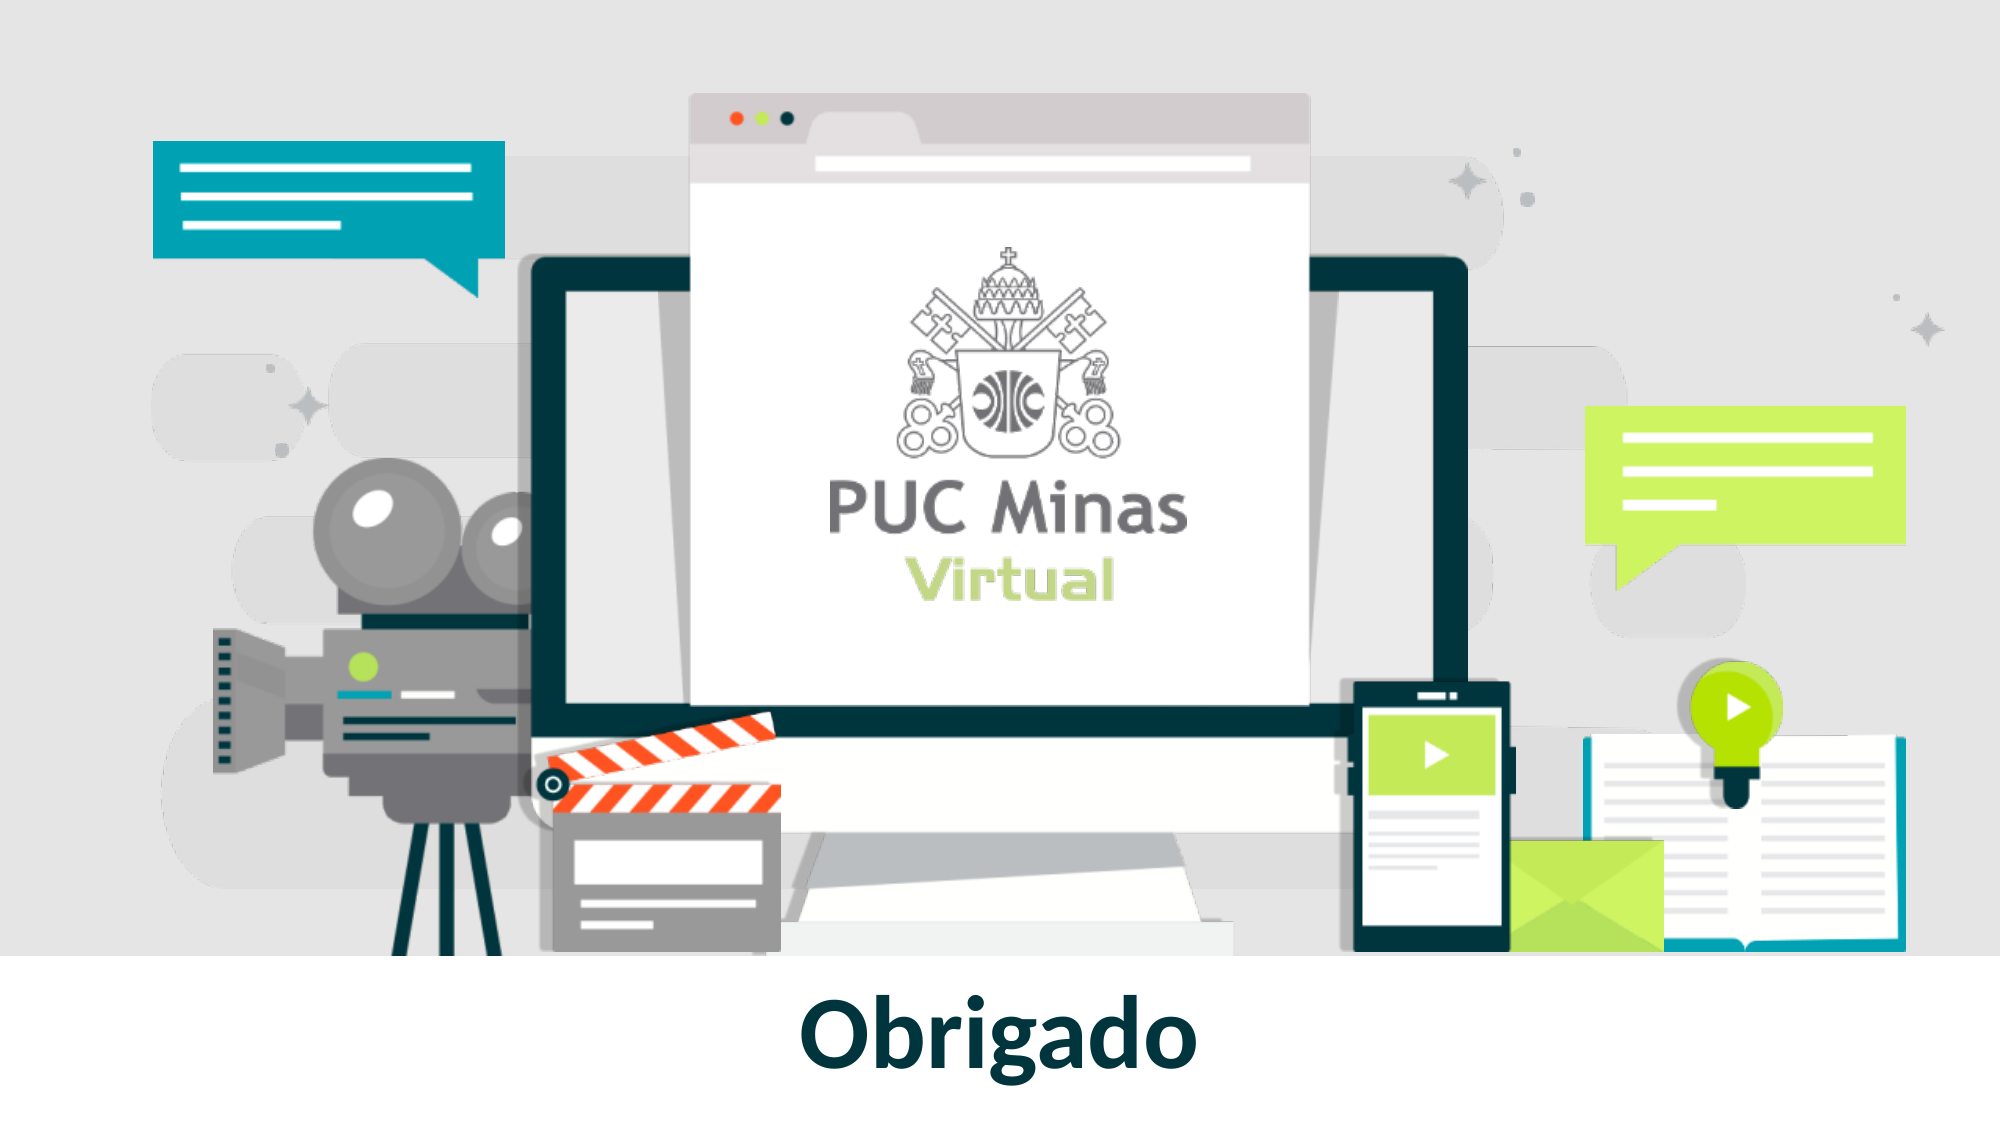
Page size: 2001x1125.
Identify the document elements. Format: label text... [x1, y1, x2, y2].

picture [0, 0, 2000, 956]
title Obrigado [101, 944, 1899, 1125]
